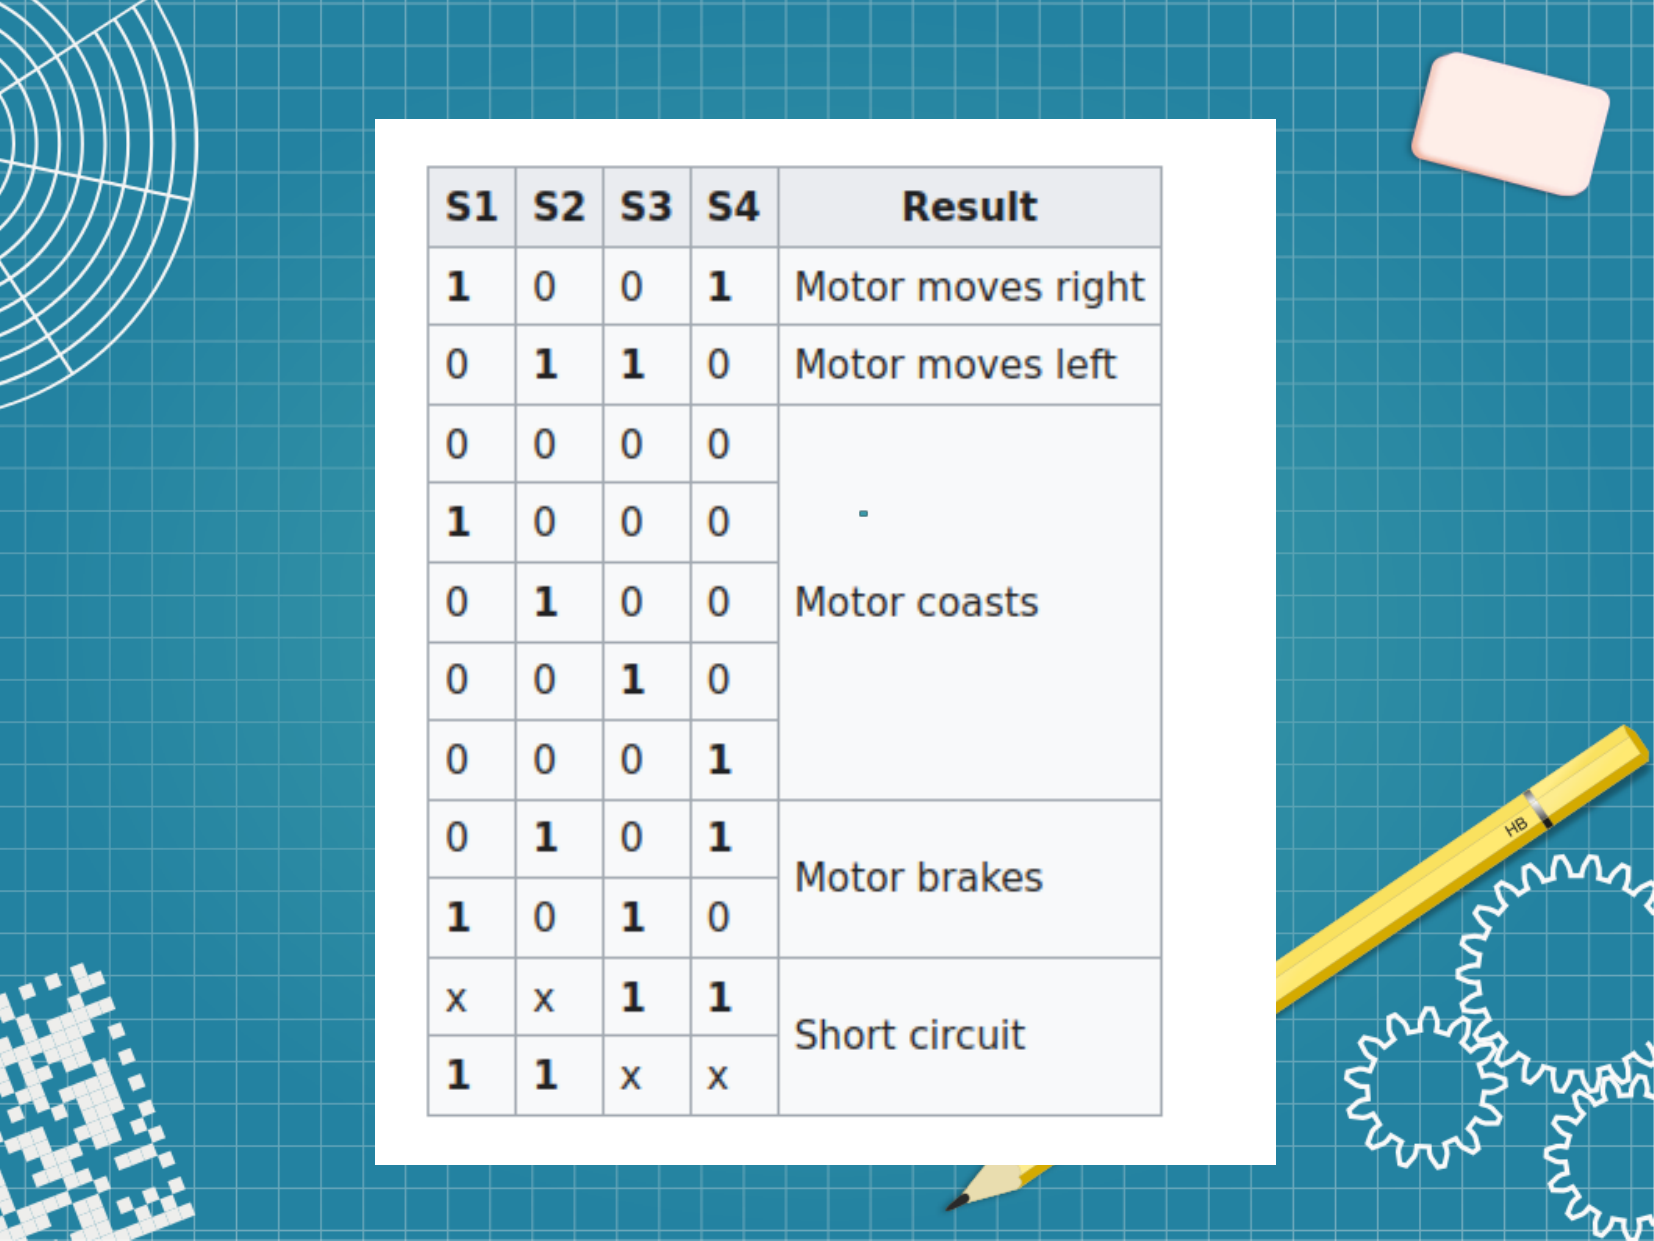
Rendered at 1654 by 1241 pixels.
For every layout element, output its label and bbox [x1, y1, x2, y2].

picture [0, 0, 1654, 1241]
list [82, 519, 375, 1123]
list [1276, 519, 1571, 1123]
